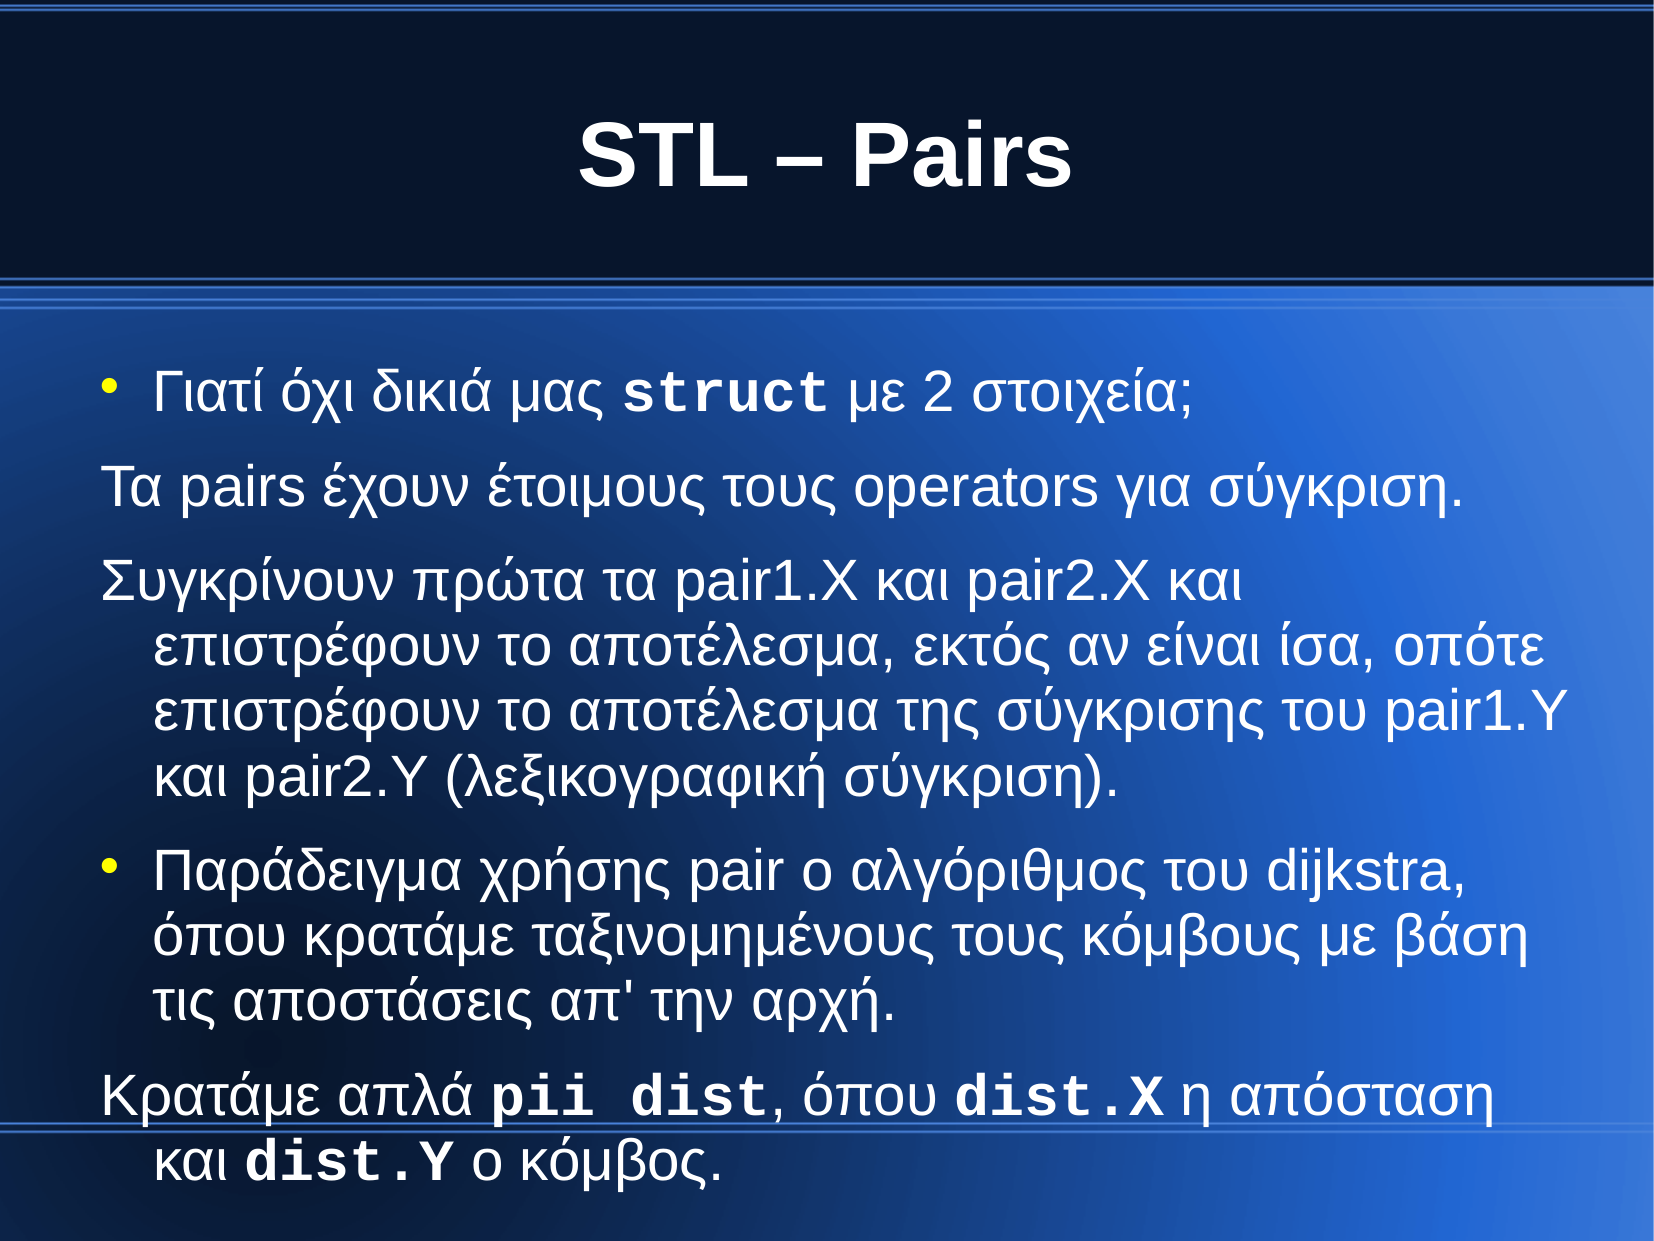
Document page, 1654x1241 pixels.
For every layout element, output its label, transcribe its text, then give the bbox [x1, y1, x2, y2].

list Γιατί όχι δικιά μας struct με 2 στοιχεία; Τα pairs έχουν έτοιμους τους operators για σύγκριση. Συγκρίνουν πρώτα τα pair1.X και pair2.X και επιστρέφουν το αποτέλεσμα, εκτός αν είναι ίσα, οπότε επιστρέφουν το αποτέλεσμα της σύγκρισης του pair1.Y και pair2.Y (λεξικογραφική σύγκριση). Παράδειγμα χρήσης pair ο αλγόριθμος του dijkstra, όπου κρατάμε ταξινομημένους τους κόμβους με βάση τις αποστάσεις απ' την αρχή. Κρατάμε απλά pii dist, όπου dist.X η απόσταση και dist.Y ο κόμβος. [82, 355, 1571, 1189]
picture [0, 0, 1654, 1241]
title STL – Pairs [82, 49, 1571, 257]
